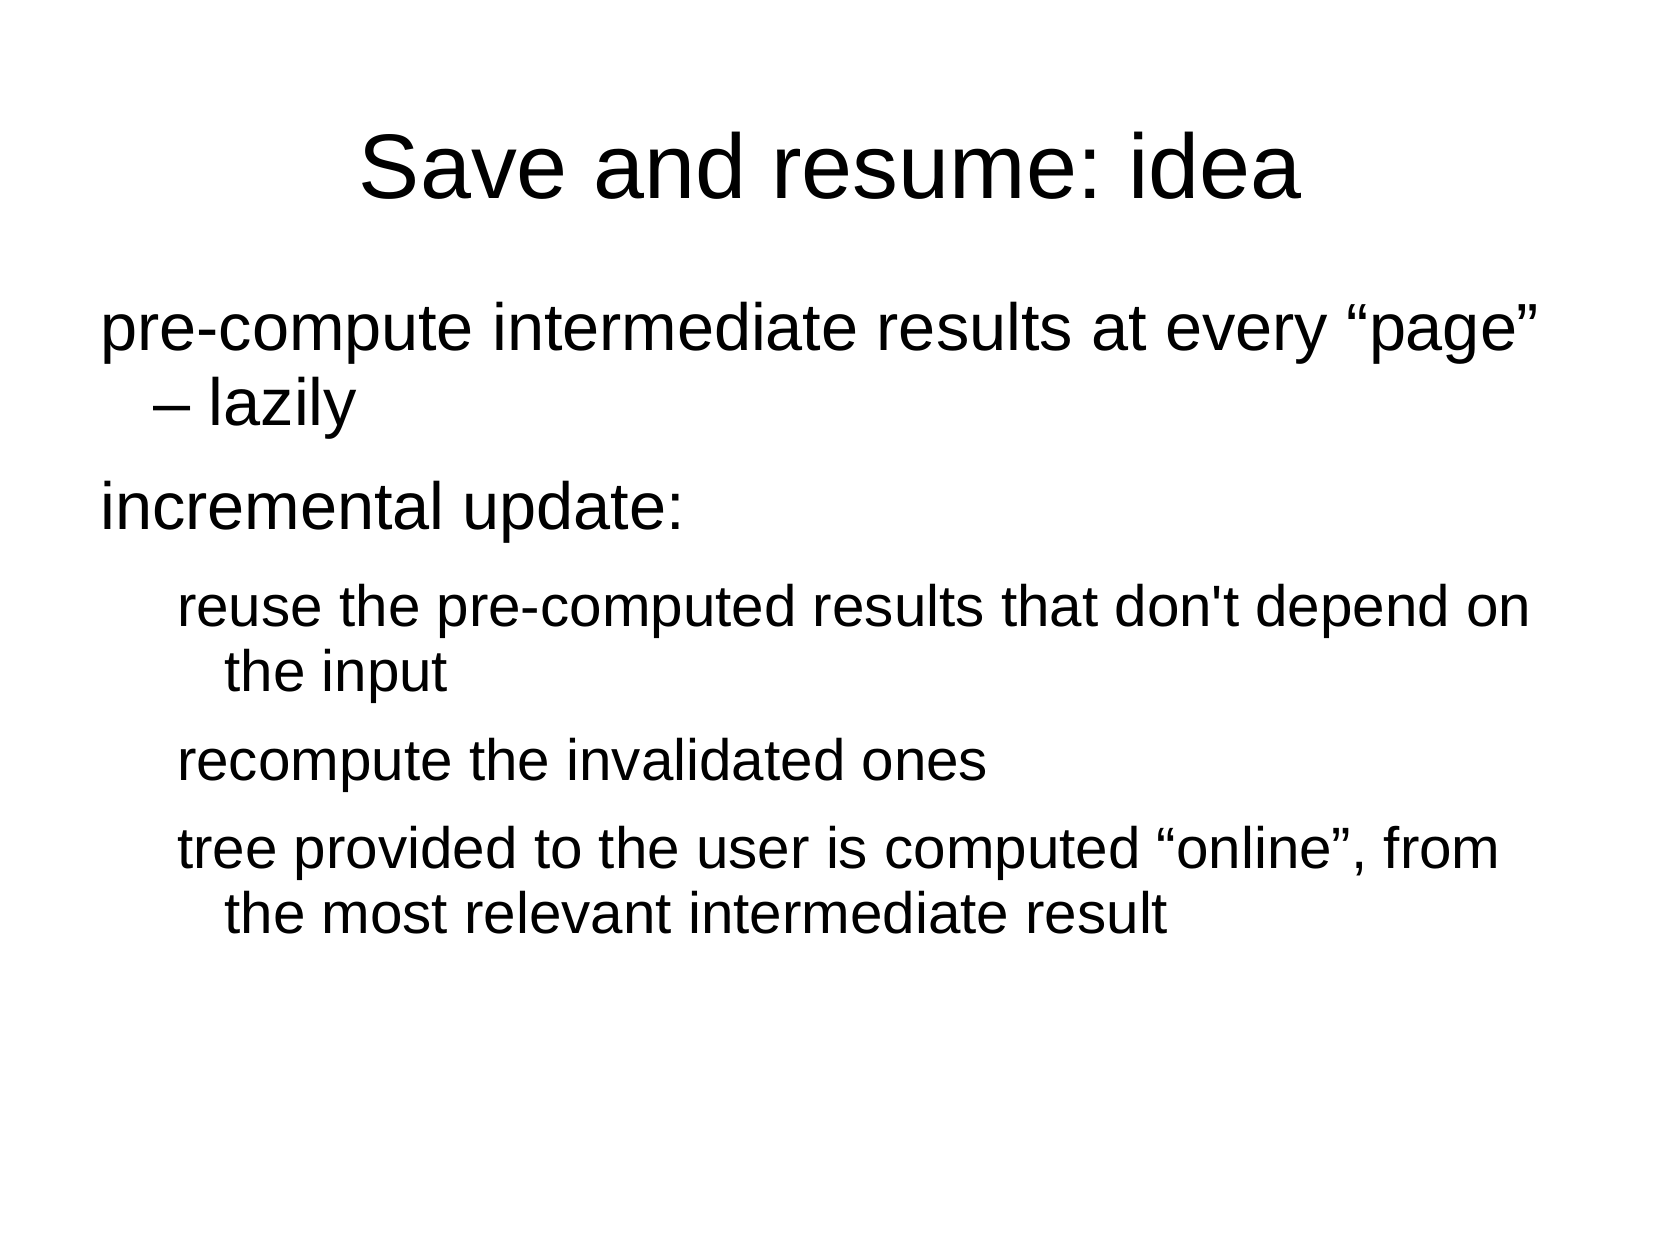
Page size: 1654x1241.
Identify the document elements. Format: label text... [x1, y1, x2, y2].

title Save and resume: idea [86, 70, 1576, 263]
list pre-compute intermediate results at every “page” – lazily incremental update: reuse the pre-computed results that don't depend on the input recompute the invalidated ones tree provided to the user is computed “online”, from the most relevant intermediate result [82, 290, 1571, 1094]
